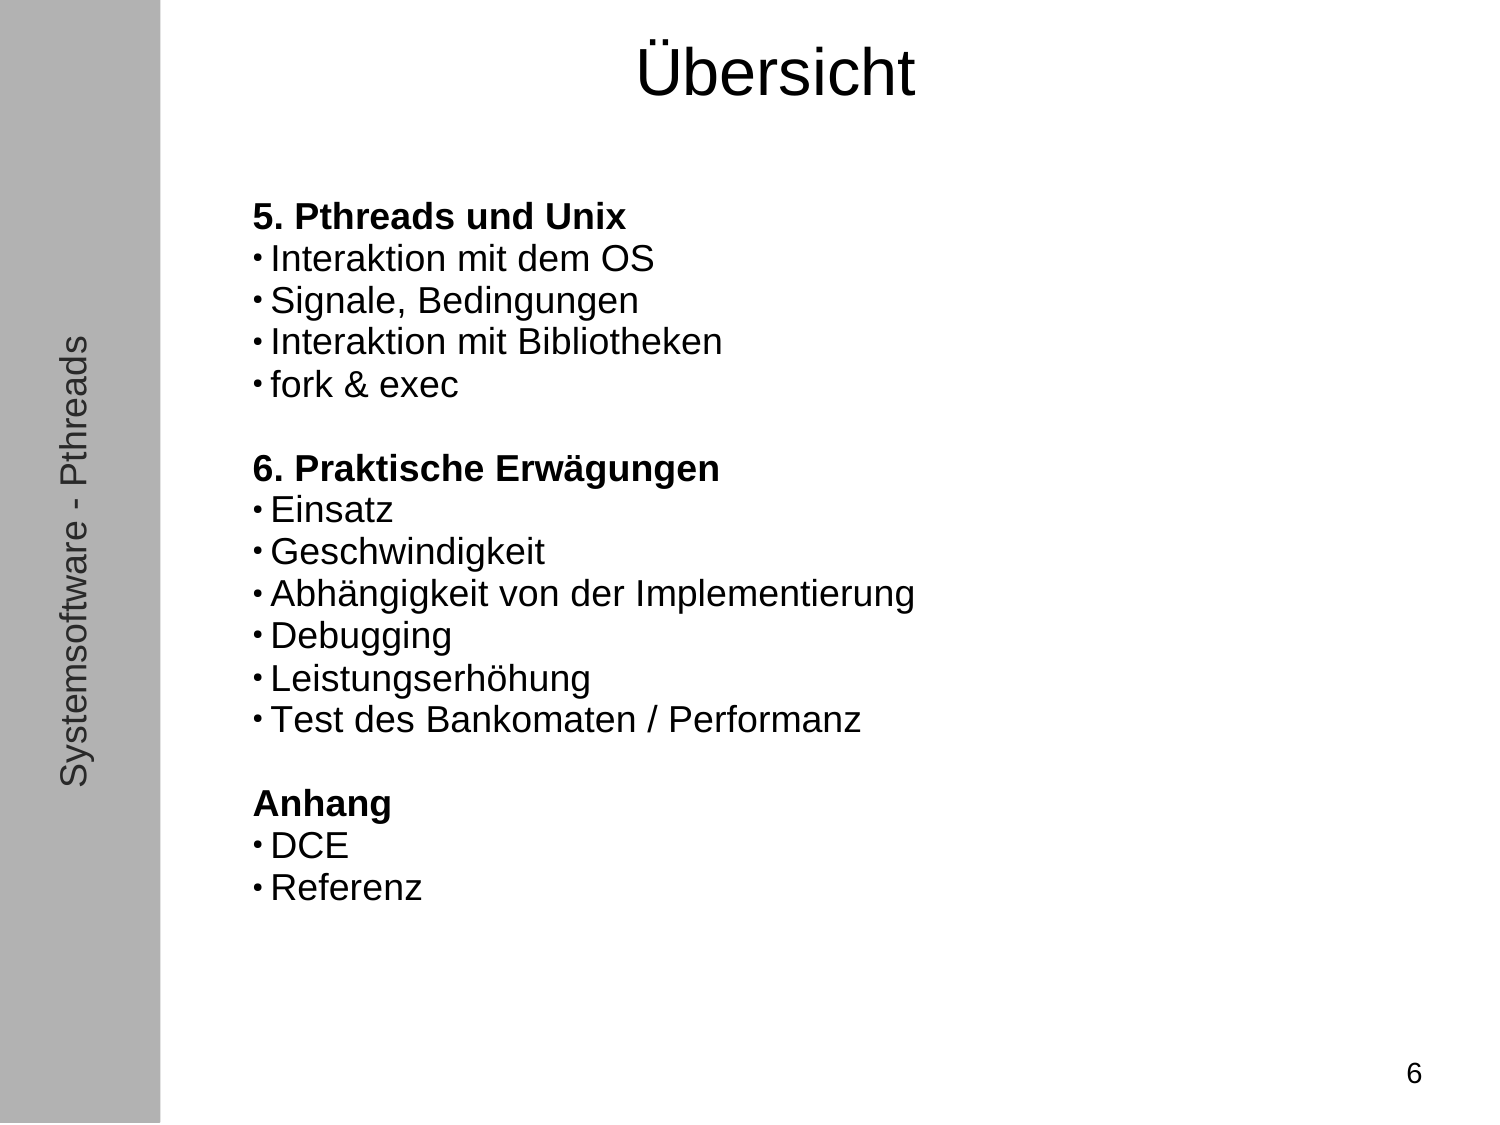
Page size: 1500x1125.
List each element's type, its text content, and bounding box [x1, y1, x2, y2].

text_box Systemsoftware - Pthreads [47, 1, 121, 1124]
text_box <number> [1406, 1057, 1500, 1106]
text_box 5. Pthreads und Unix Interaktion mit dem OS Signale, Bedingungen Interaktion mit Bibliotheken fork & exec 6. Praktische Erwägungen Einsatz Geschwindigkeit Abhängigkeit von der Implementierung Debugging Leistungserhöhung Test des Bankomaten / Performanz Anhang DCE Referenz [237, 187, 1448, 943]
text_box [0, 0, 160, 1123]
text_box Übersicht [601, 27, 950, 123]
